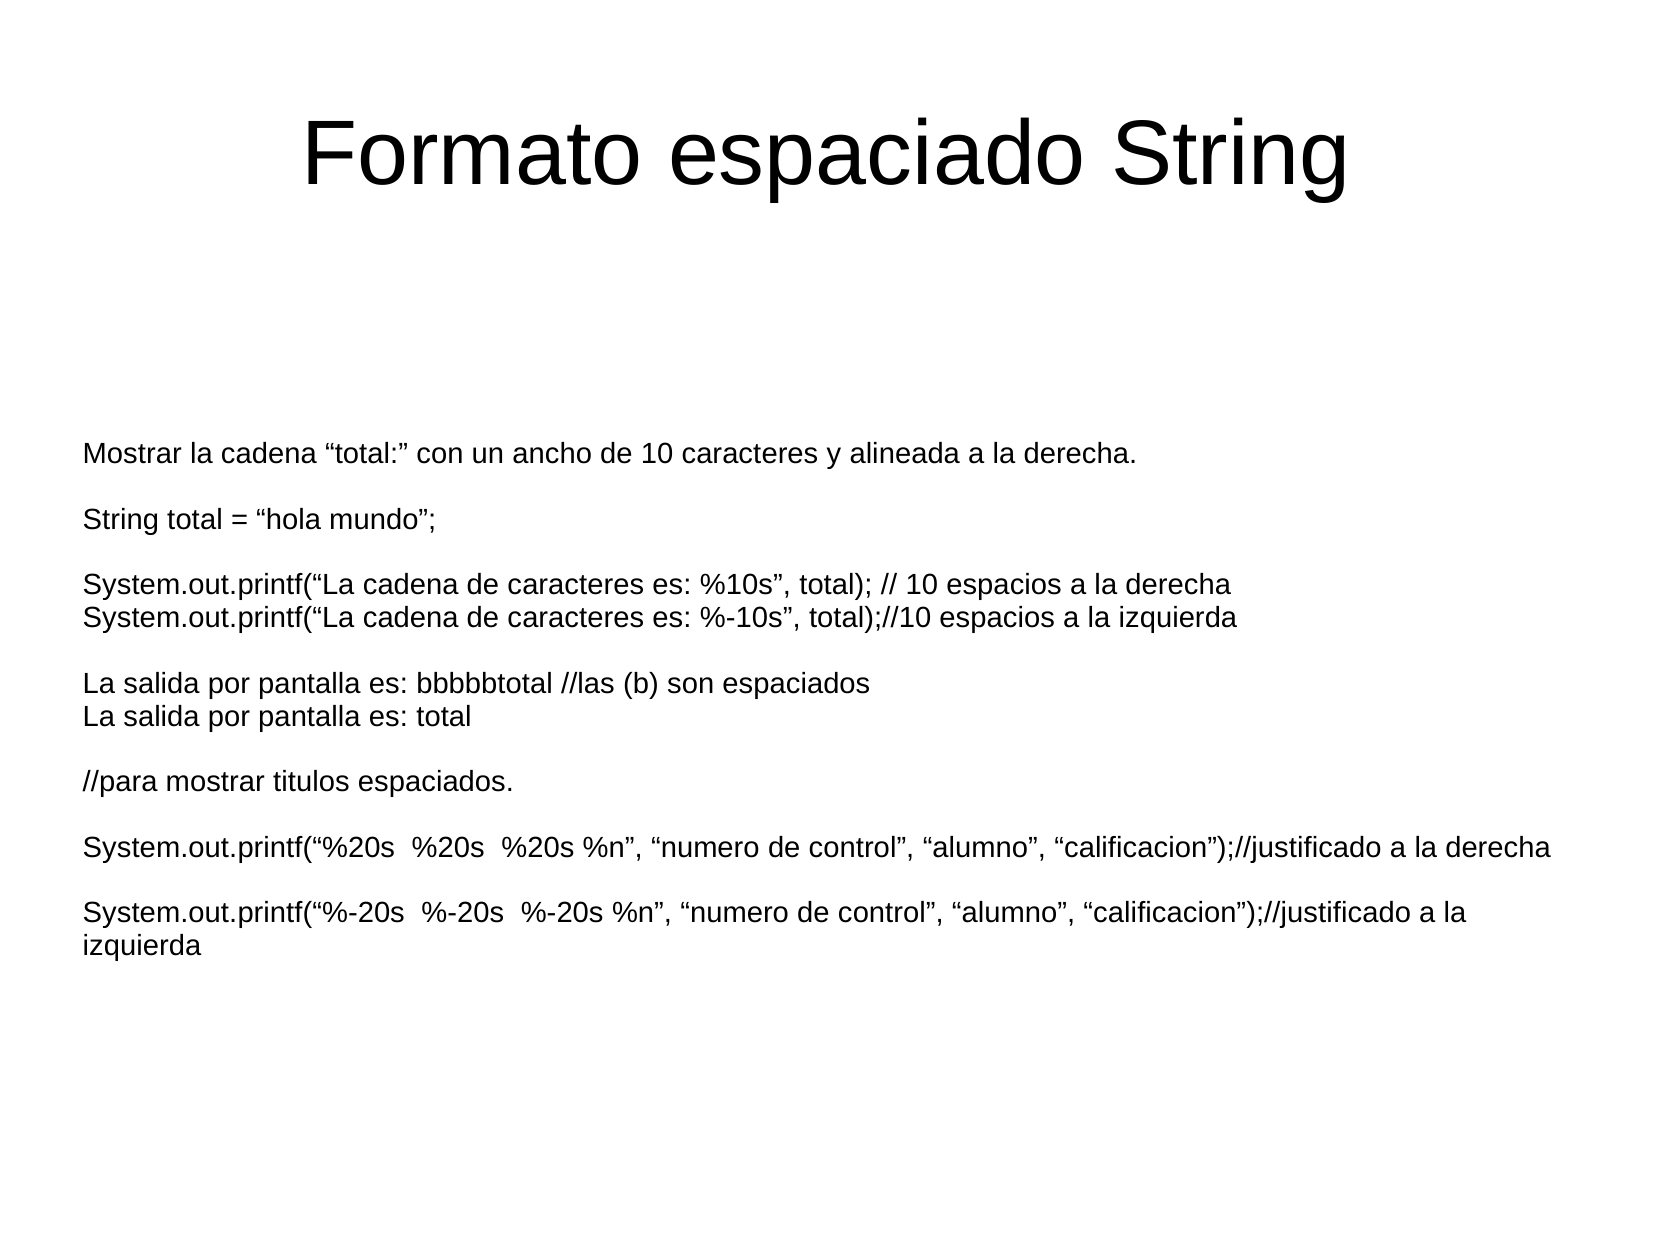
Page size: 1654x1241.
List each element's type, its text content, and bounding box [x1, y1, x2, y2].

title Formato espaciado String [82, 49, 1571, 257]
subtitle Mostrar la cadena “total:” con un ancho de 10 caracteres y alineada a la derecha. String total = “hola mundo”; System.out.printf(“La cadena de caracteres es: %10s”, total); // 10 espacios a la derecha System.out.printf(“La cadena de caracteres es: %-10s”, total);//10 espacios a la izquierda La salida por pantalla es: bbbbbtotal //las (b) son espaciados La salida por pantalla es: total //para mostrar titulos espaciados. System.out.printf(“%20s %20s %20s %n”, “numero de control”, “alumno”, “calificacion”);//justificado a la derecha System.out.printf(“%-20s %-20s %-20s %n”, “numero de control”, “alumno”, “calificacion”);//justificado a la izquierda [82, 290, 1571, 1109]
